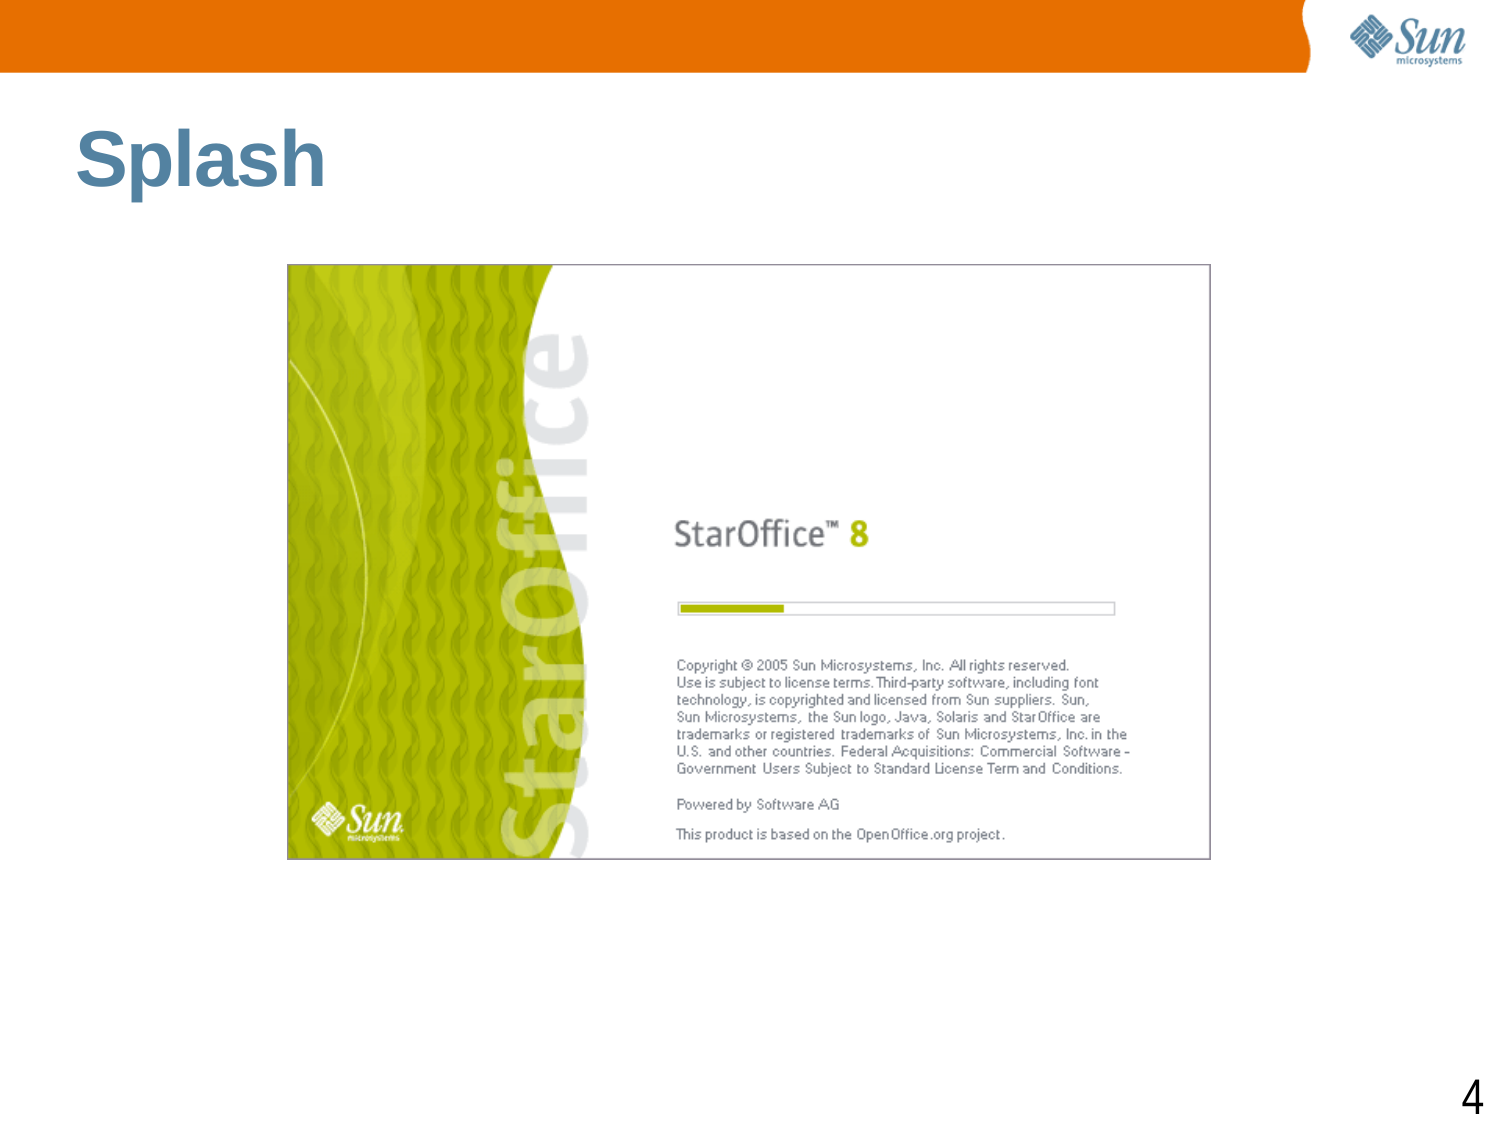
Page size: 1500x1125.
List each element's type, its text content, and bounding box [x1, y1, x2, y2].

title Splash [75, 122, 1438, 228]
picture [0, 0, 1500, 75]
picture [287, 264, 1211, 860]
